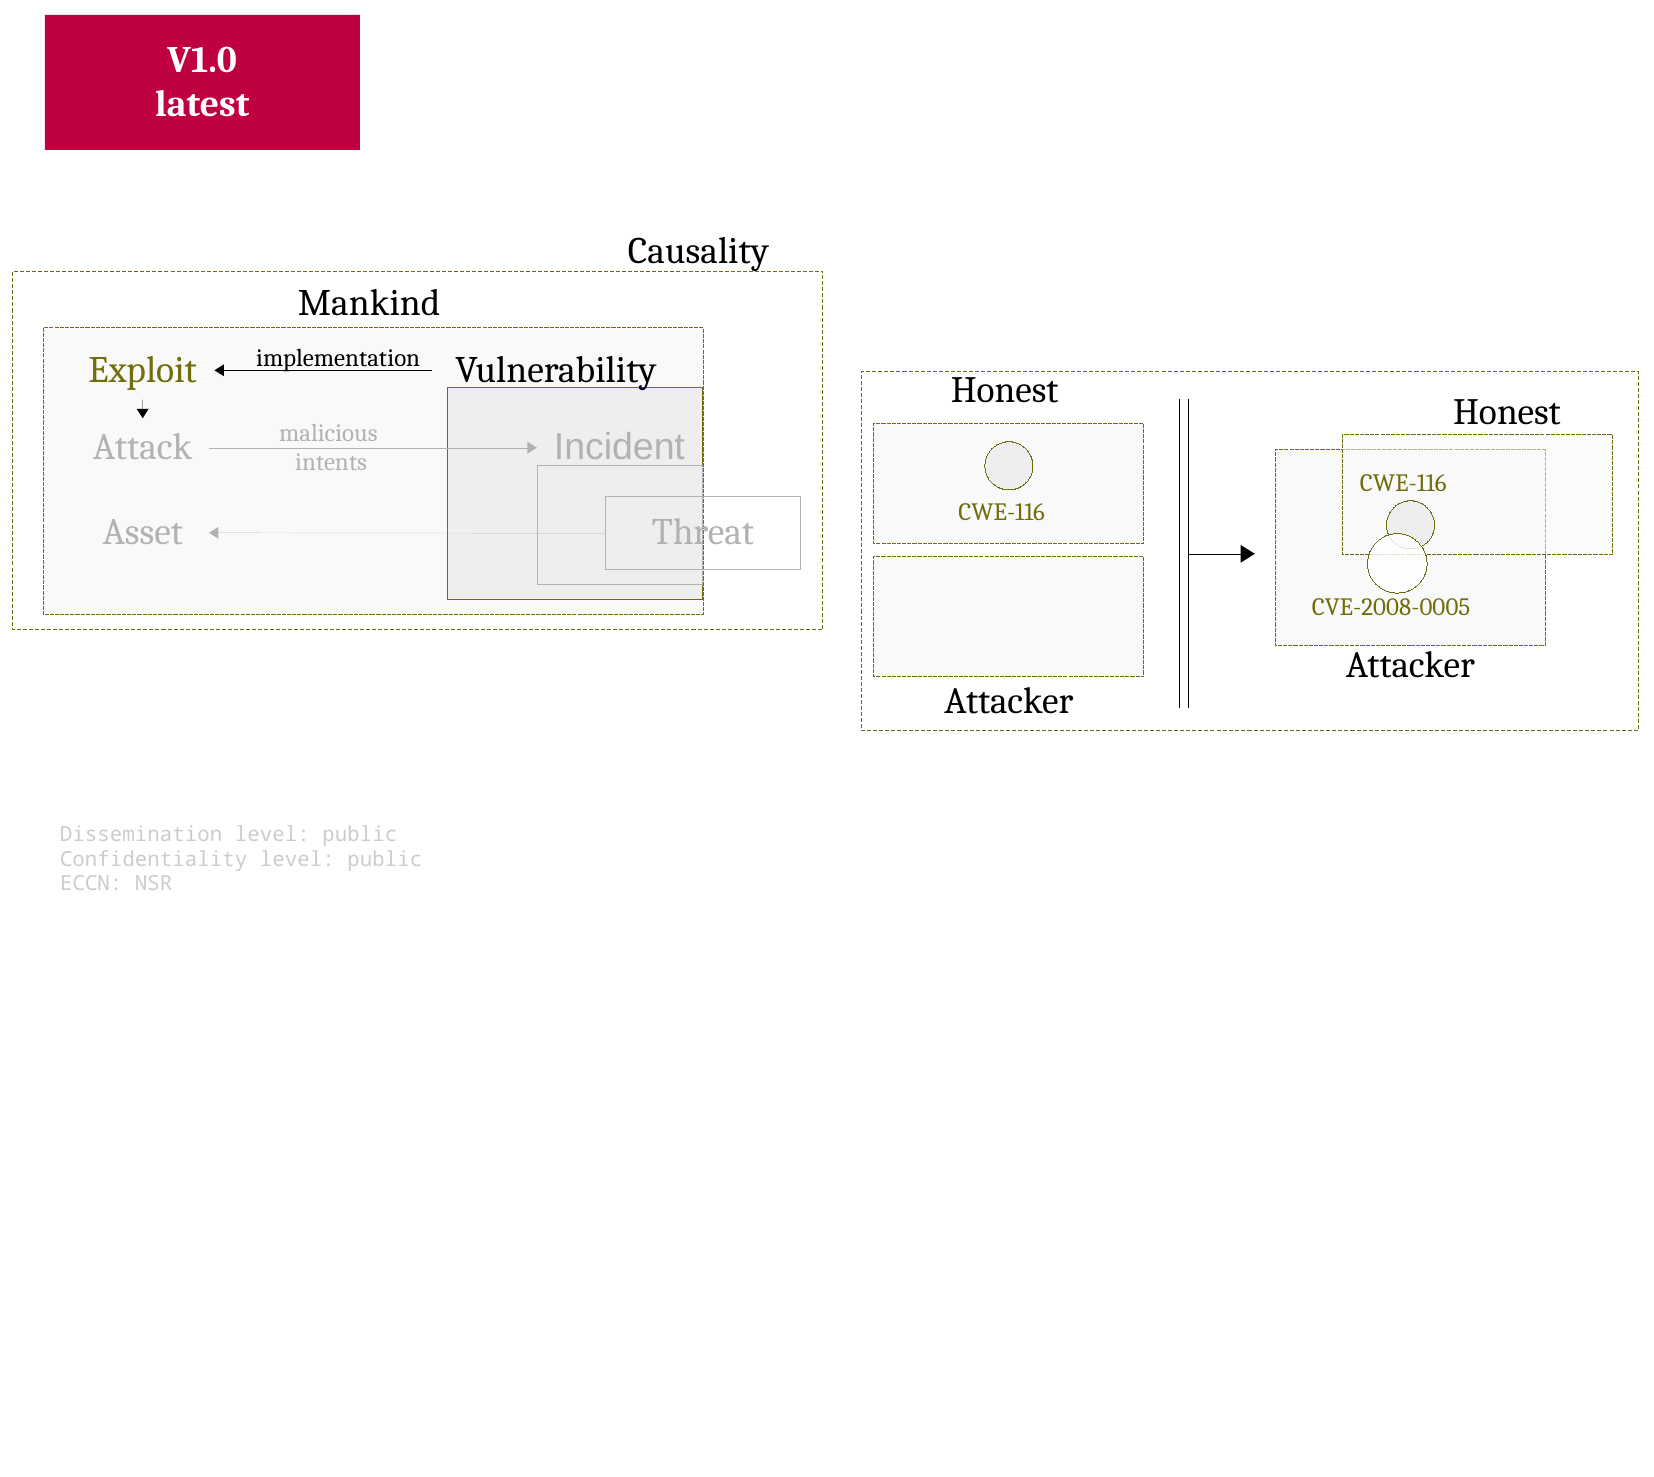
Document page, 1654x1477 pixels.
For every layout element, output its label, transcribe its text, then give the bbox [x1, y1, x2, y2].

text_box CWE-116 [943, 490, 1075, 535]
text_box malicious intents [244, 449, 419, 486]
text_box implementation [233, 336, 444, 381]
text_box malicious intents [244, 411, 419, 448]
text_box Honest [933, 361, 1084, 464]
text_box CWE-116 [1345, 461, 1476, 506]
text_box Causality [613, 222, 794, 285]
text_box Vulnerability [431, 340, 672, 400]
text_box Asset [76, 503, 209, 563]
text_box Dissemination level: public Confidentiality level: public ECCN: NSR [44, 815, 917, 903]
text_box [873, 556, 1144, 677]
text_box Honest [1432, 383, 1583, 486]
text_box Exploit [70, 340, 215, 400]
text_box [873, 423, 1144, 544]
text_box Threat [615, 503, 791, 563]
text_box [12, 271, 823, 630]
text_box Mankind [283, 273, 464, 336]
text_box [1275, 434, 1613, 646]
text_box V1.0 latest [44, 14, 360, 150]
text_box Attacker [918, 672, 1099, 775]
text_box Incident [538, 466, 702, 478]
text_box Incident [536, 417, 702, 478]
text_box CVE-2008-0005 [1297, 585, 1497, 630]
text_box Attacker [1320, 637, 1501, 739]
text_box Attack [76, 418, 209, 478]
